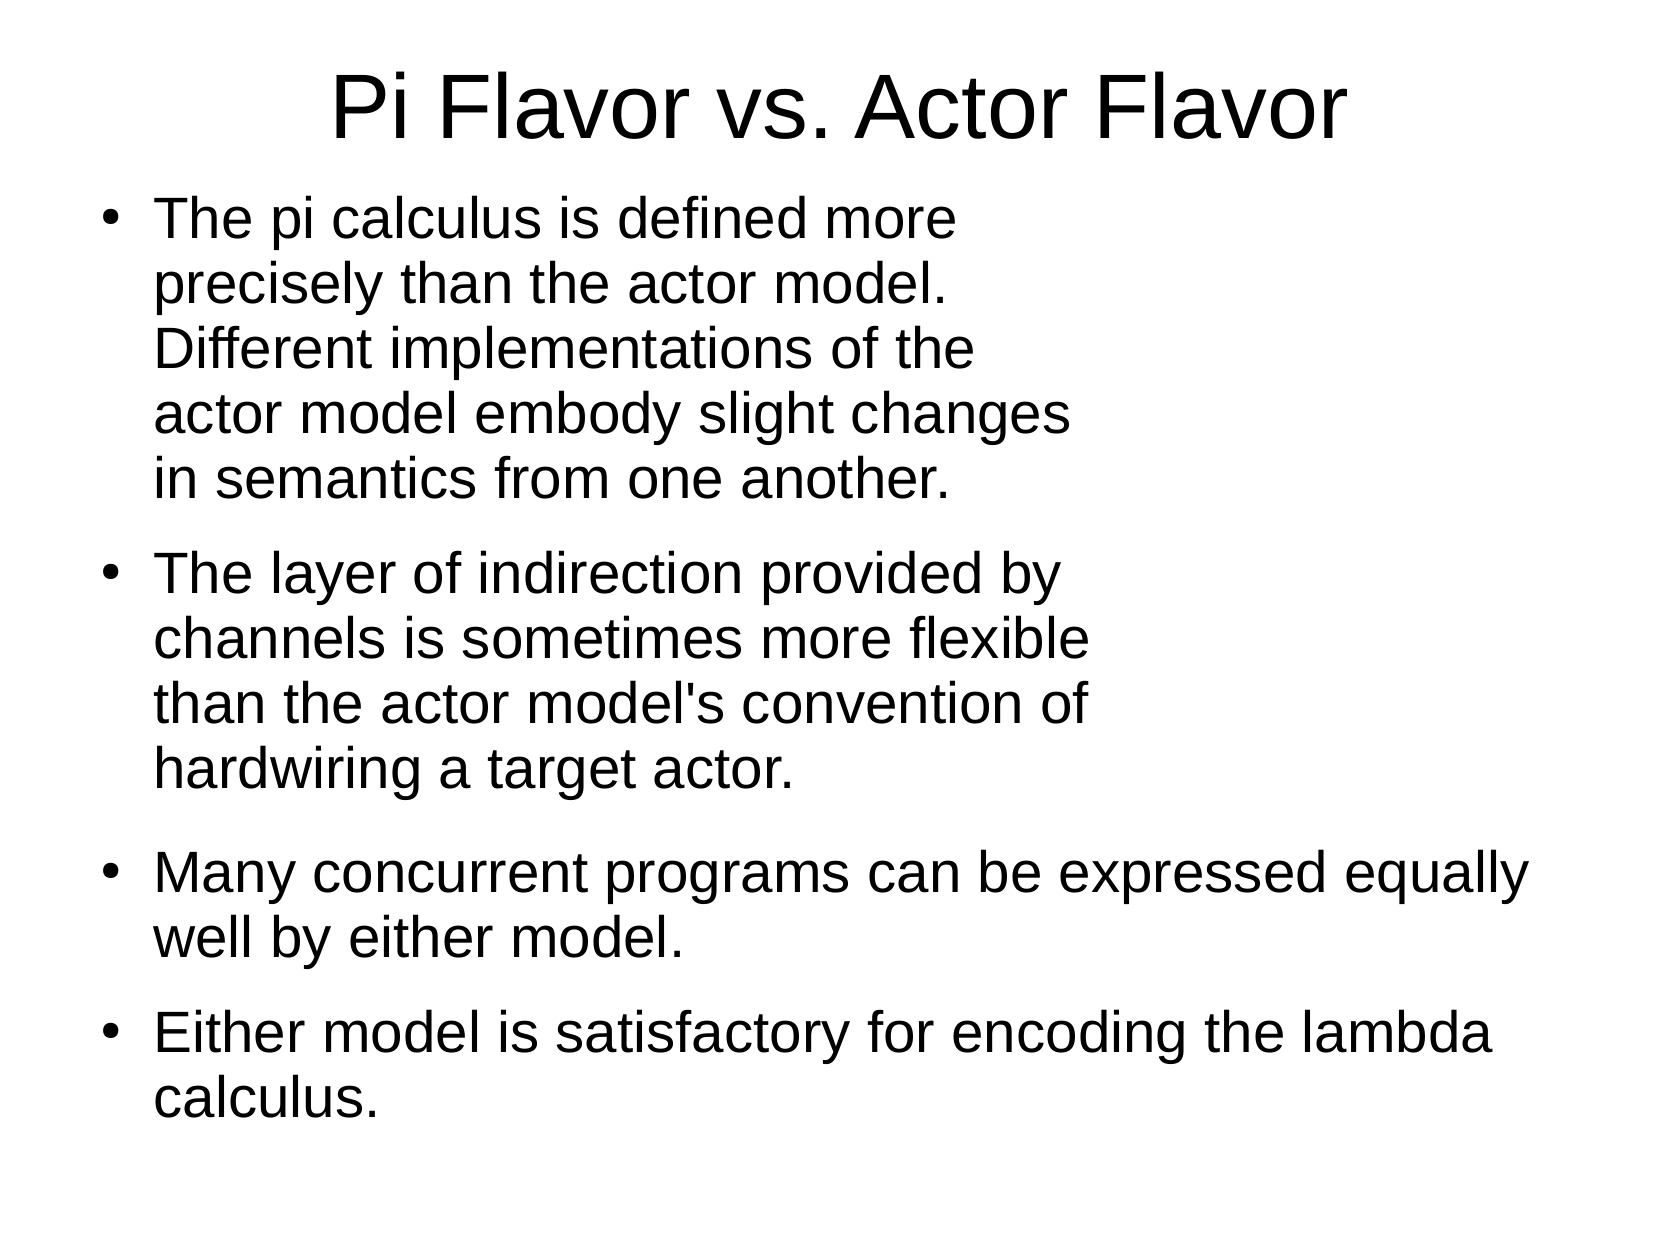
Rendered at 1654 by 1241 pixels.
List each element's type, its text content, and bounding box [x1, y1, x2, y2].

list Many concurrent programs can be expressed equally well by either model. Either model is satisfactory for encoding the lambda calculus. [82, 840, 1571, 1186]
title Pi Flavor vs. Actor Flavor [135, 47, 1546, 166]
text_box The pi calculus is defined more precisely than the actor model. Different implementations of the actor model embody slight changes in semantics from one another. The layer of indirection provided by channels is sometimes more flexible than the actor model's convention of hardwiring a target actor. [82, 186, 1096, 799]
